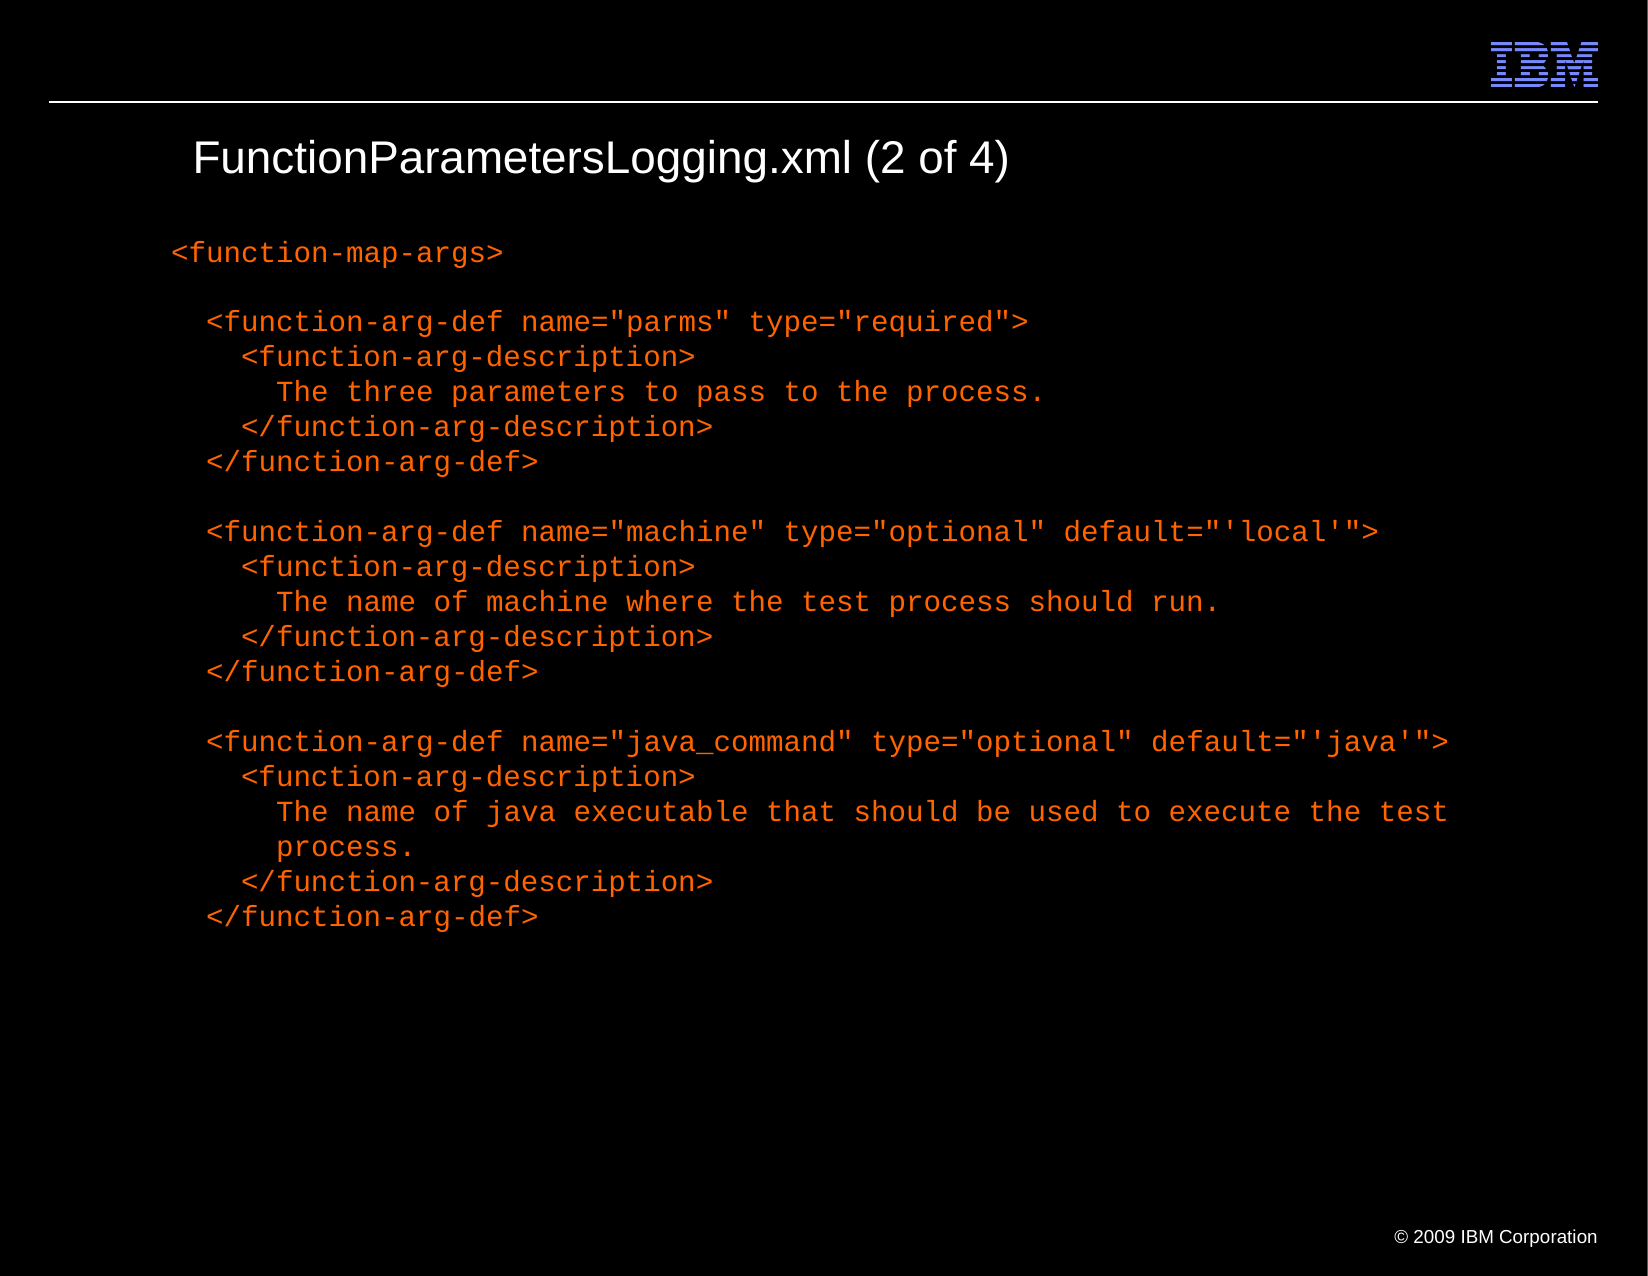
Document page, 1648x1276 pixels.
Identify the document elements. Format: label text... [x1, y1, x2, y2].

picture [1491, 42, 1598, 87]
text_box <function-map-args> <function-arg-def name="parms" type="required"> <function-arg-description> The three parameters to pass to the process. </function-arg-description> </function-arg-def> <function-arg-def name="machine" type="optional" default="'local'"> <function-arg-description> The name of machine where the test process should run. </function-arg-description> </function-arg-def> <function-arg-def name="java_command" type="optional" default="'java'"> <function-arg-description> The name of java executable that should be used to execute the test process. </function-arg-description> </function-arg-def> [86, 225, 1648, 1010]
title FunctionParametersLogging.xml (2 of 4) [175, 125, 1648, 219]
